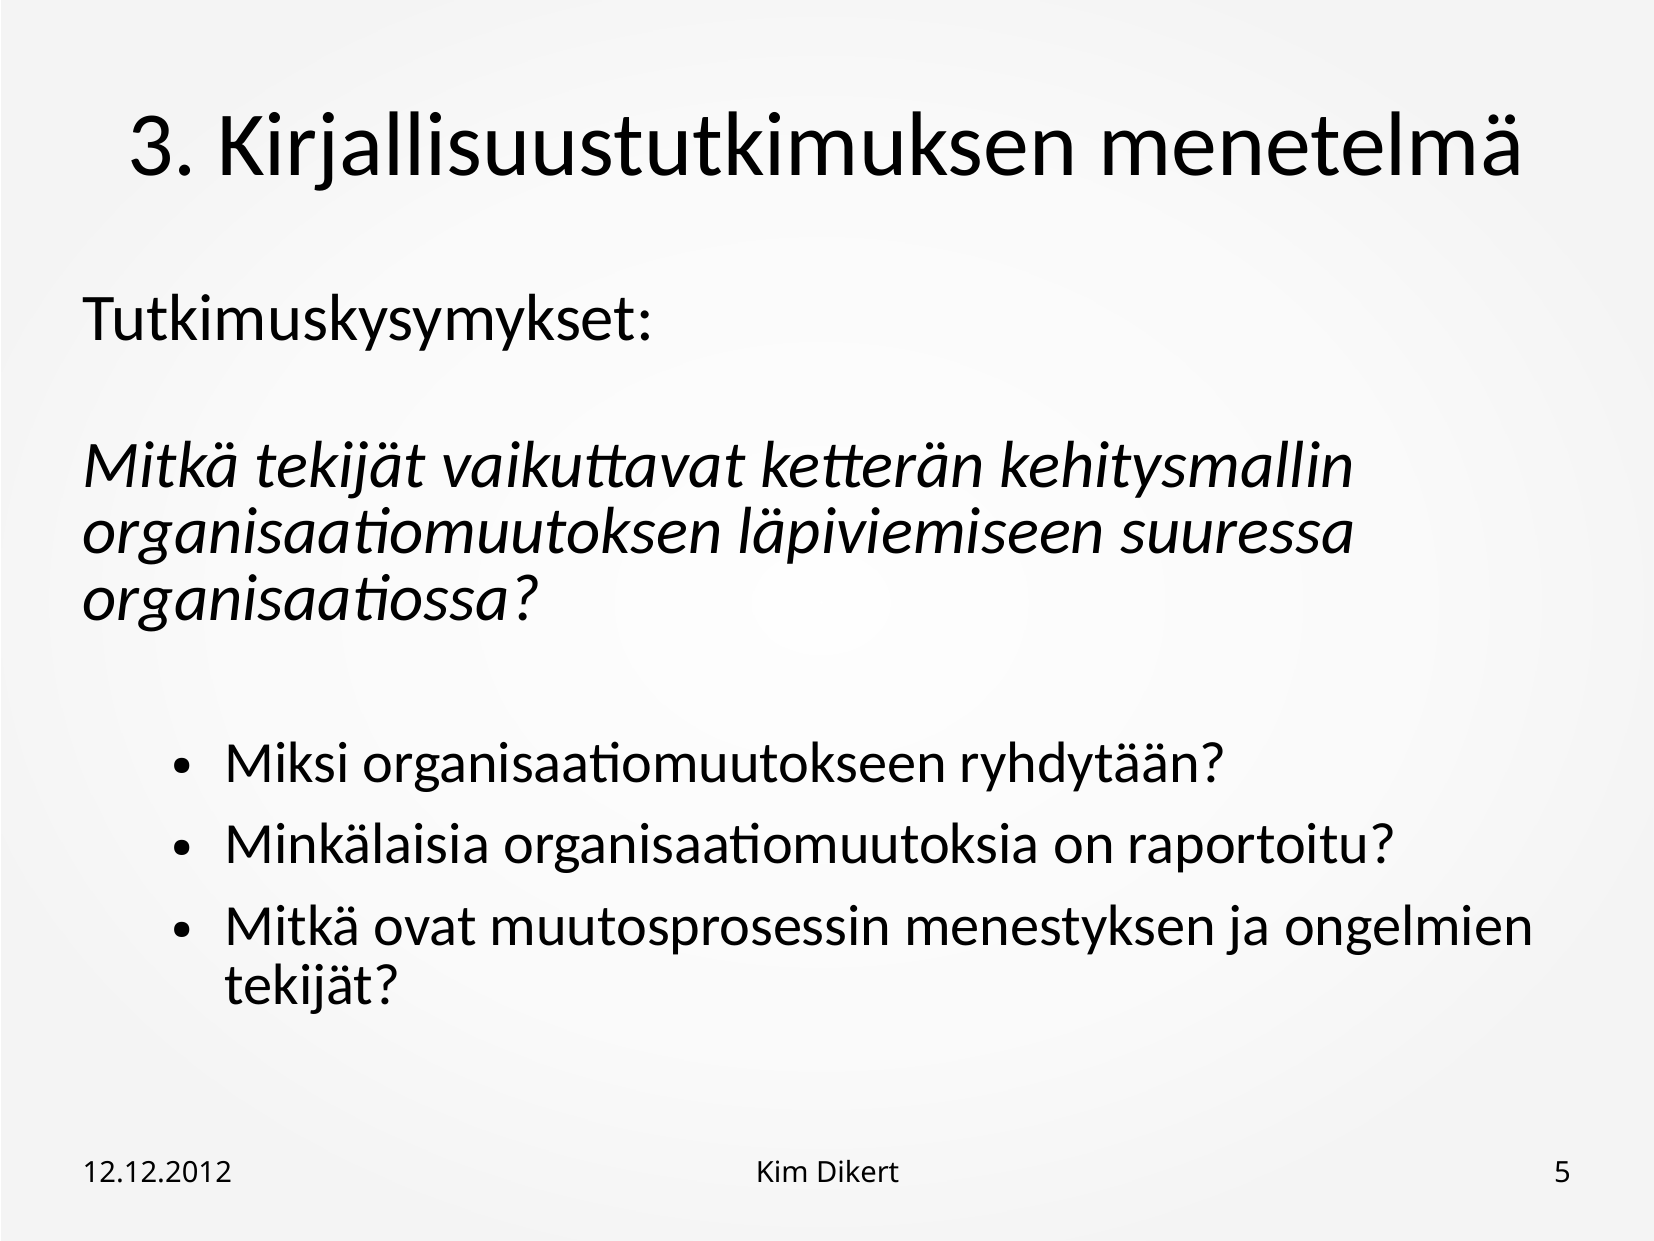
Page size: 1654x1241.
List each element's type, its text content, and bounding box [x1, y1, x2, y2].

list Mitkä tekijät vaikuttavat ketterän kehitysmallin organisaatiomuutoksen läpiviemiseen suuressa organisaatiossa? [82, 437, 1571, 682]
title 3. Kirjallisuustutkimuksen menetelmä [82, 56, 1571, 250]
list Miksi organisaatiomuutokseen ryhdytään? Minkälaisia organisaatiomuutoksia on raportoitu? Mitkä ovat muutosprosessin menestyksen ja ongelmien tekijät? [82, 738, 1571, 1129]
list Tutkimuskysymykset: [82, 290, 1571, 384]
